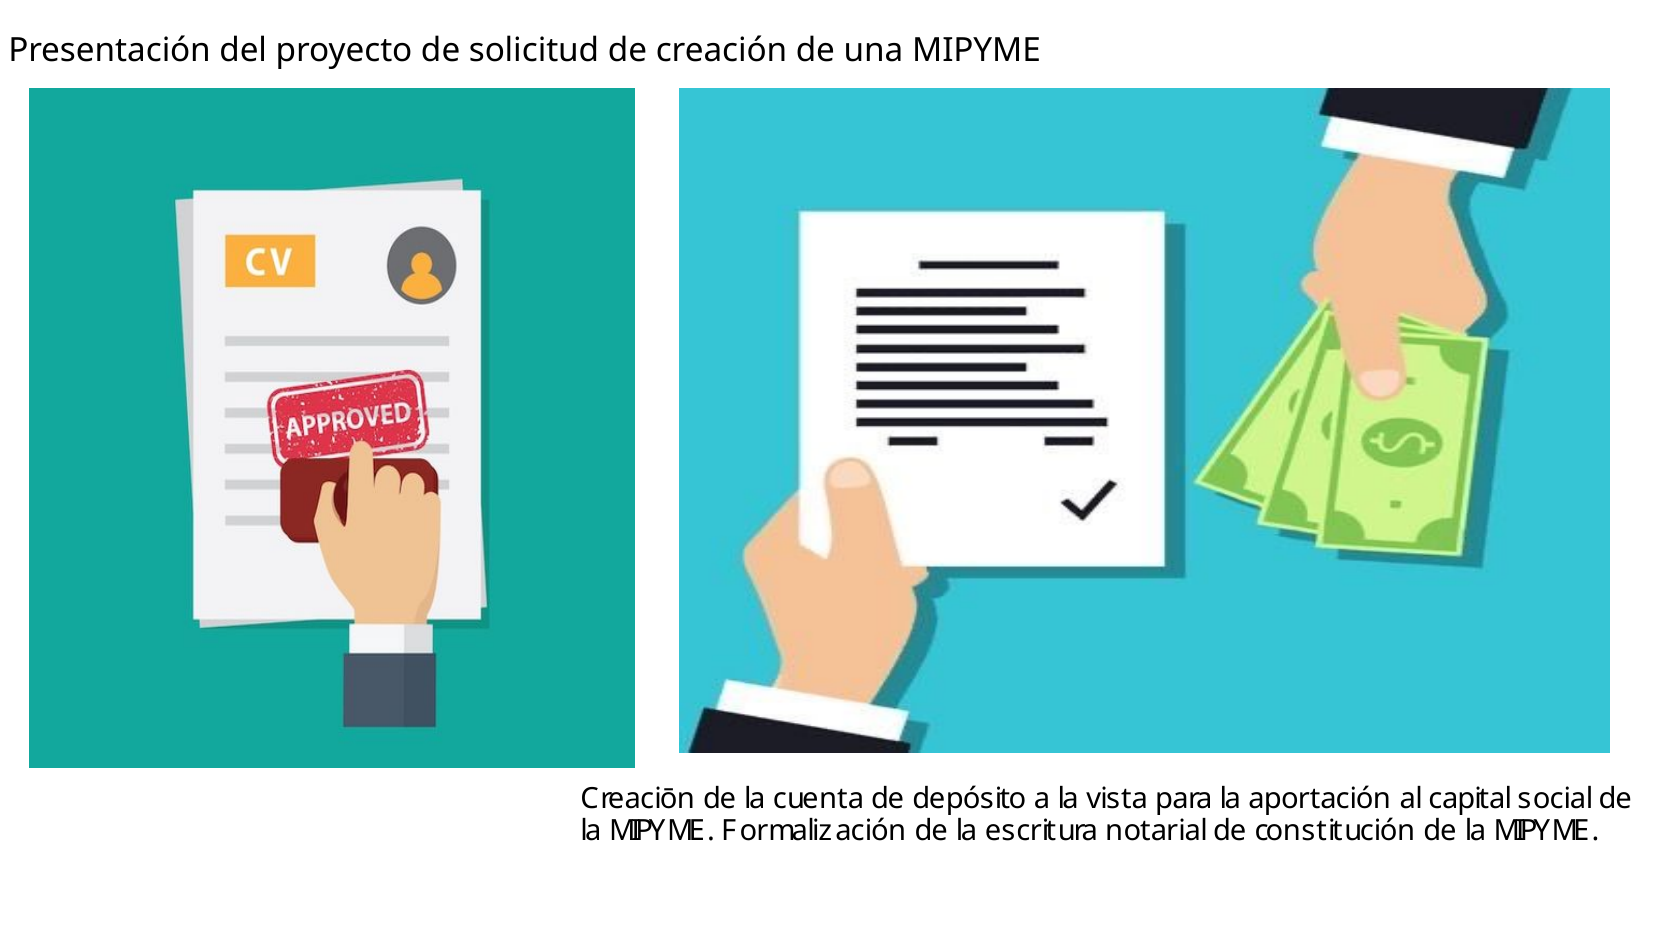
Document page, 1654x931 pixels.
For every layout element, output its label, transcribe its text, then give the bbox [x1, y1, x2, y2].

picture [29, 88, 635, 768]
chart [531, 767, 1654, 931]
title Presentación del proyecto de solicitud de creación de una MIPYME [0, 0, 1270, 126]
picture [679, 88, 1610, 753]
